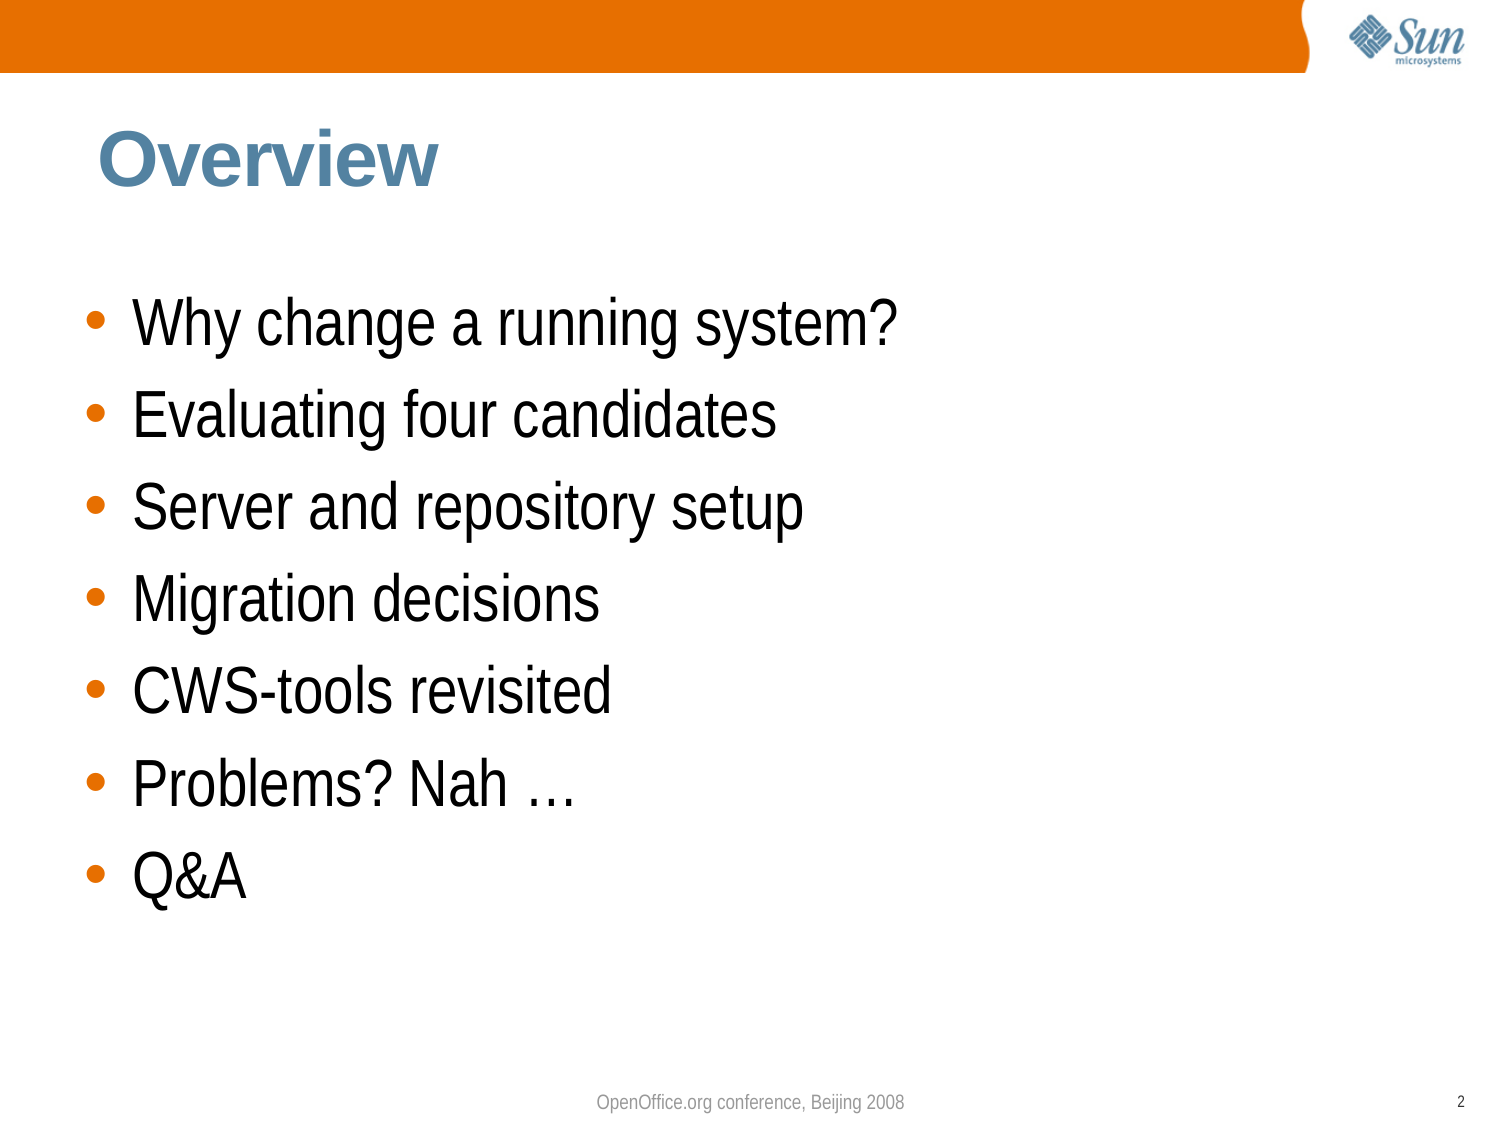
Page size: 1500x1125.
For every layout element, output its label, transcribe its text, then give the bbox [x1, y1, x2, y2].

picture [0, 0, 1500, 73]
list Why change a running system? Evaluating four candidates Server and repository setup Migration decisions CWS-tools revisited Problems? Nah … Q&A [64, 292, 1402, 916]
title Overview [81, 93, 1336, 198]
